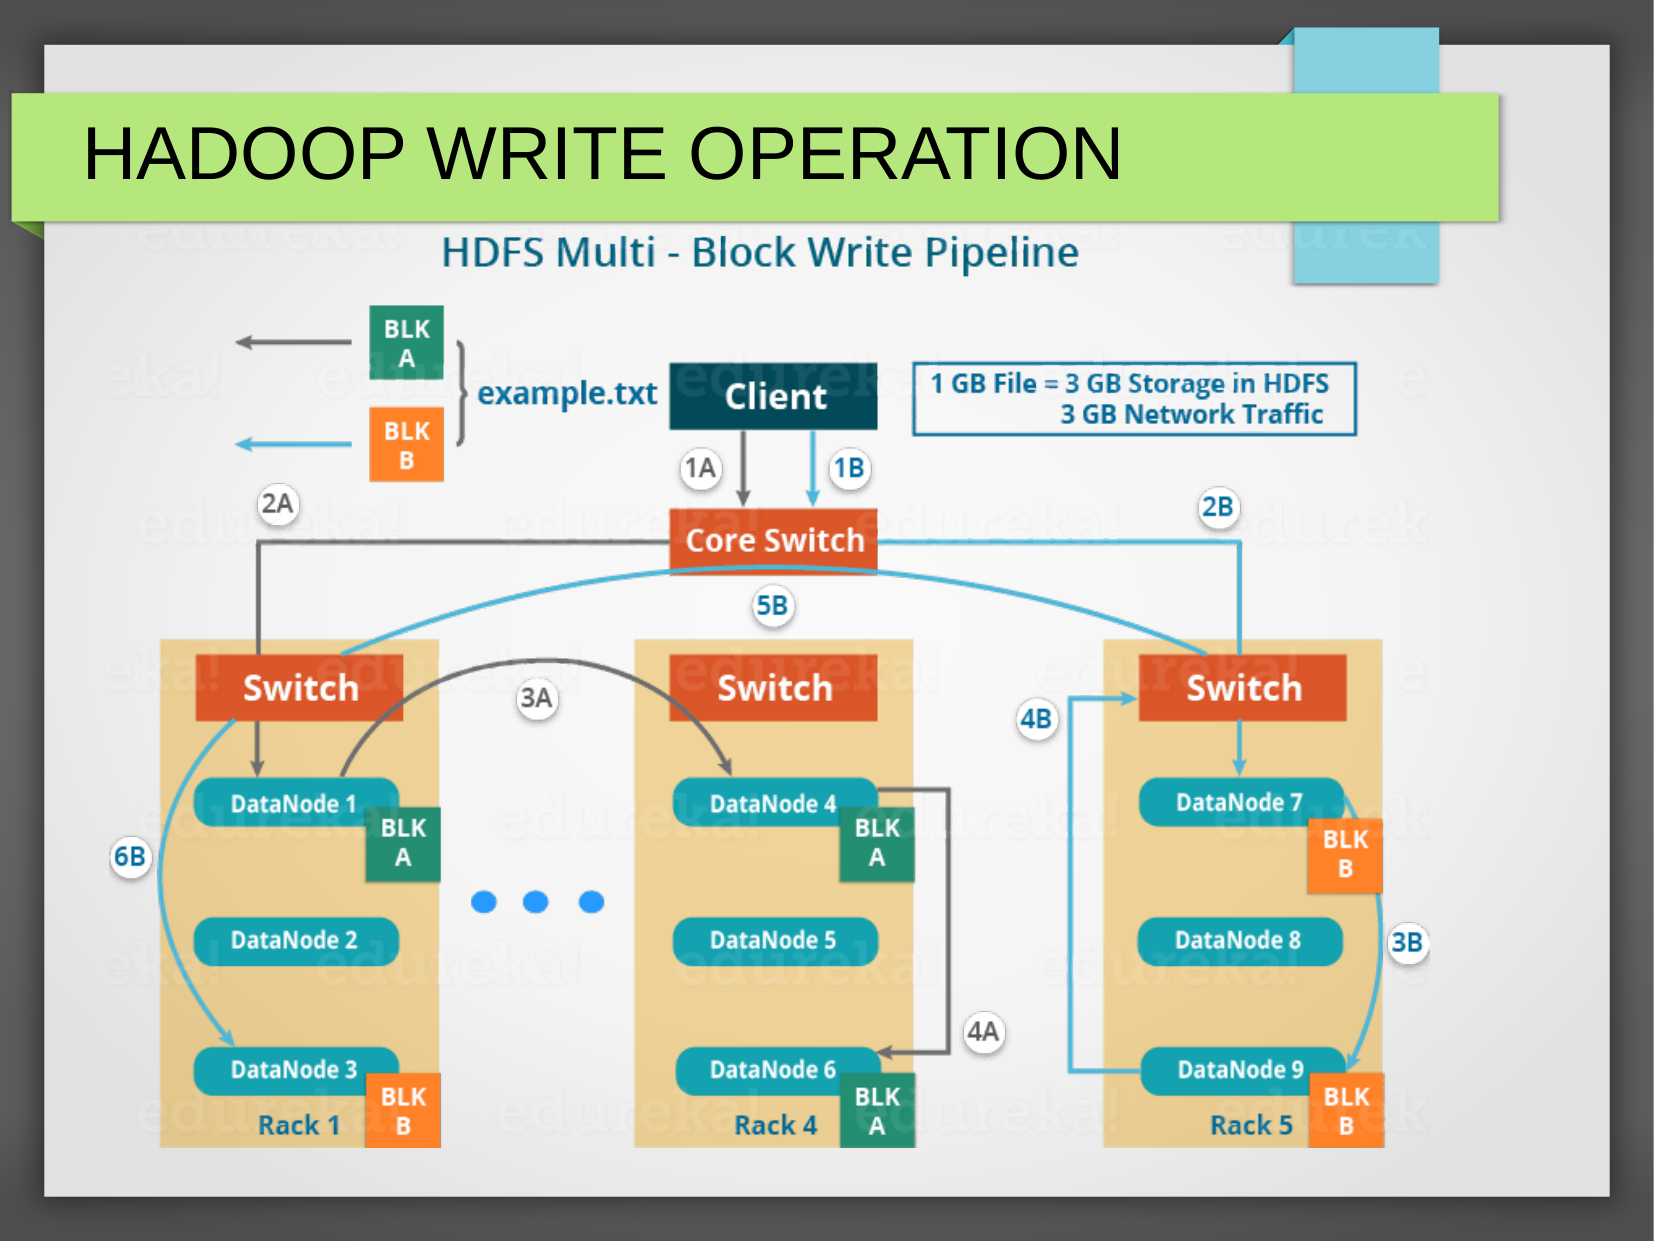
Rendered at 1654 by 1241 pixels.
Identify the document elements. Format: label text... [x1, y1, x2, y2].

title HADOOP WRITE OPERATION [82, 94, 1264, 213]
picture [0, 0, 1654, 1241]
